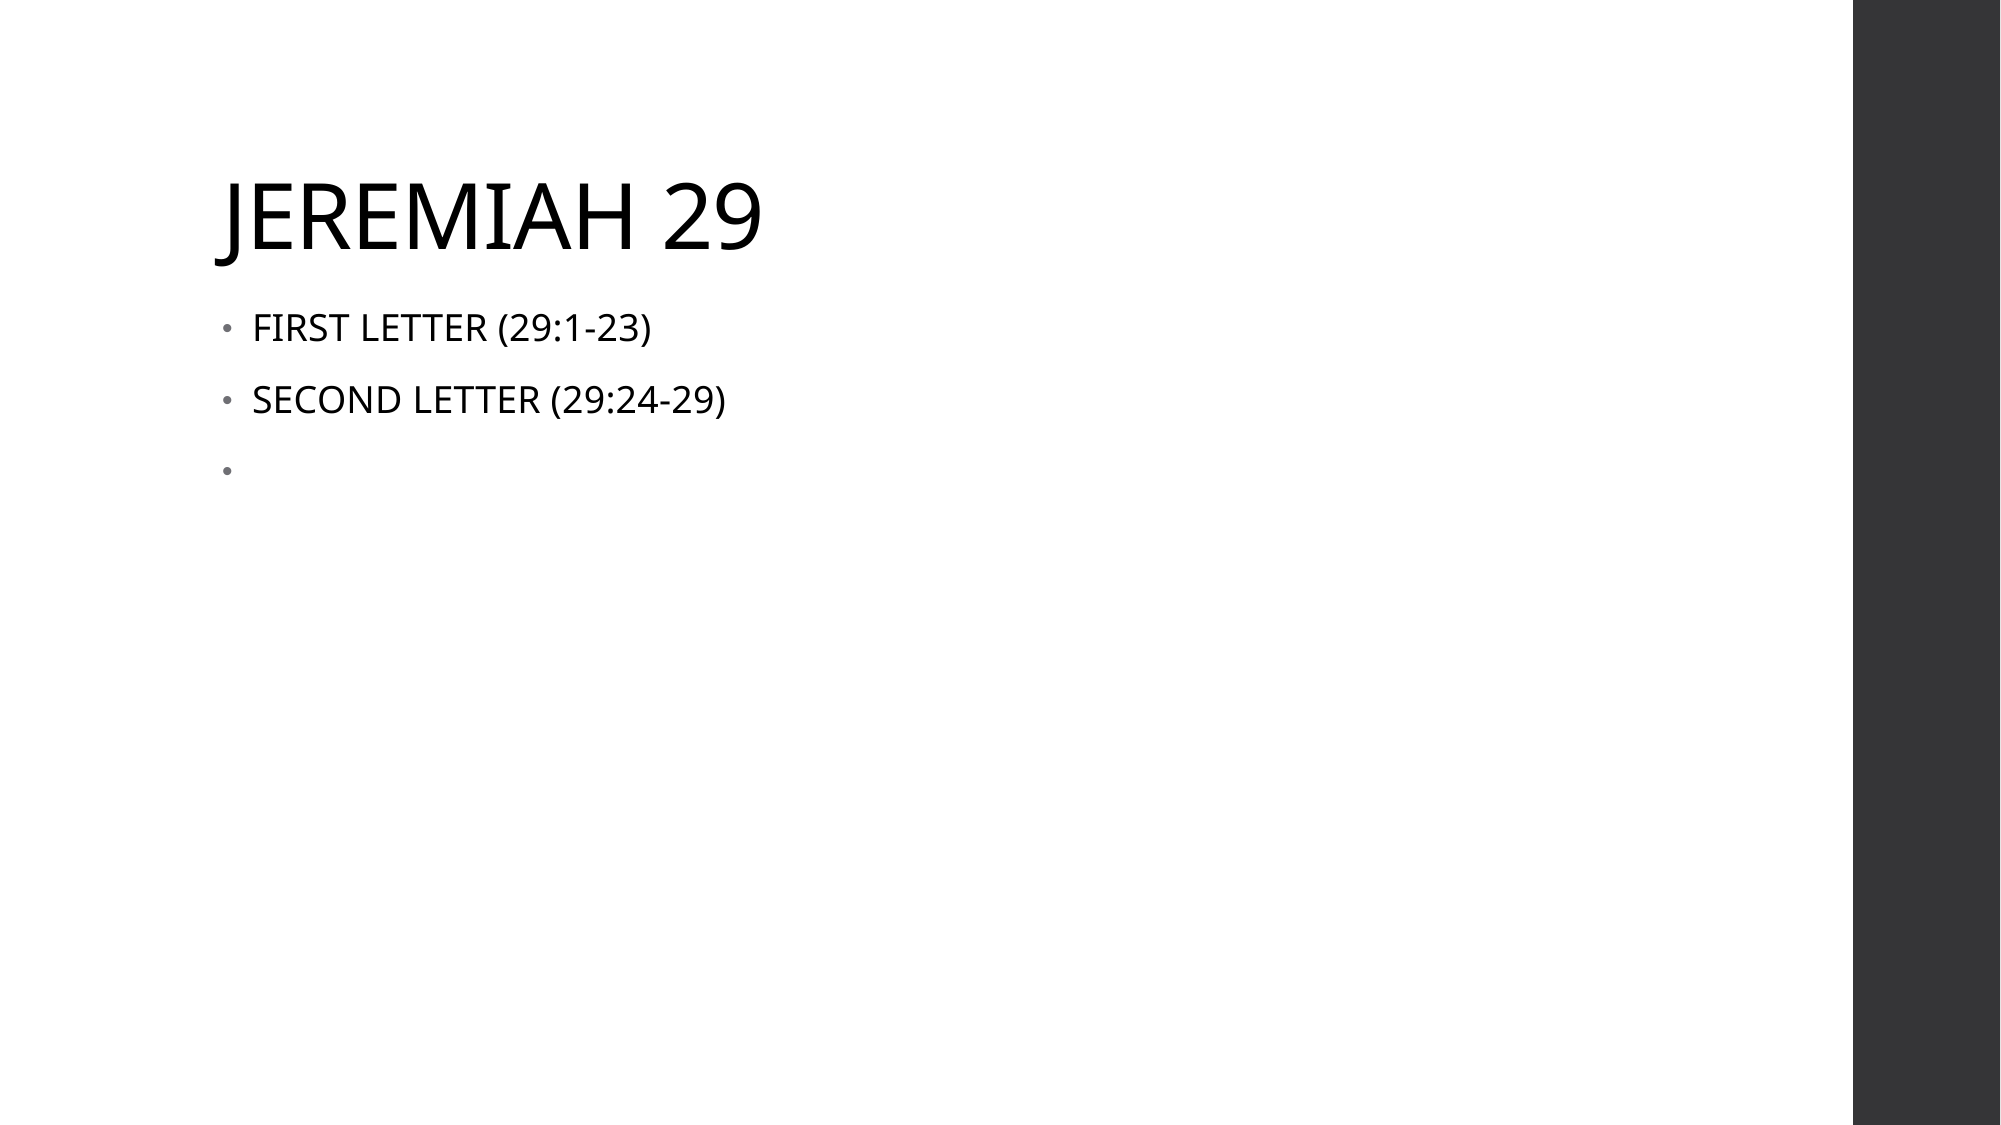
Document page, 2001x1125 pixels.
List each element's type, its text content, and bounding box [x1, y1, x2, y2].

title JEREMIAH 29 [206, 60, 1797, 278]
list FIRST LETTER (29:1-23) SECOND LETTER (29:24-29) [206, 299, 1617, 1014]
